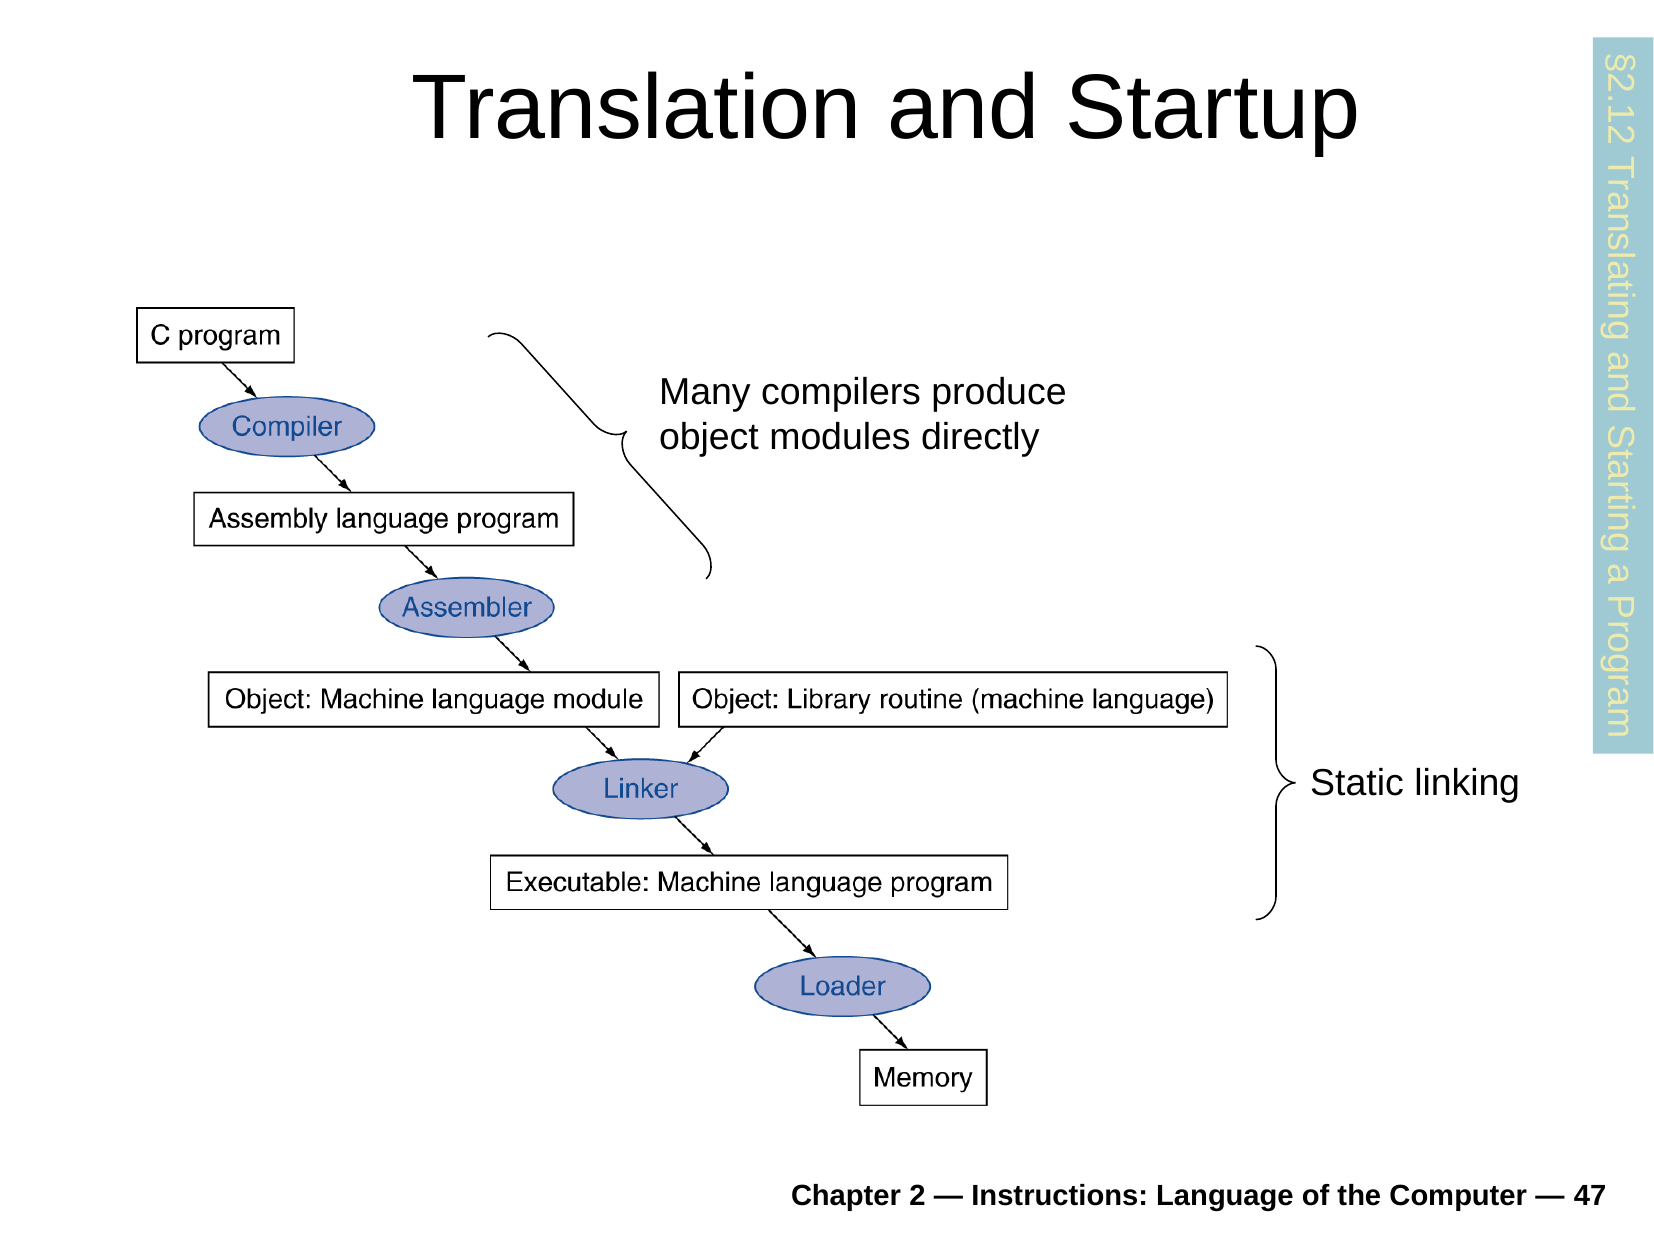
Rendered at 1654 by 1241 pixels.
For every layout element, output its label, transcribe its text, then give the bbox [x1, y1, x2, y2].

text_box Chapter 2 — Instructions: Language of the Computer — <number> [305, 1153, 1622, 1219]
text_box §2.12 Translating and Starting a Program [1592, 37, 1654, 754]
text_box Many compilers produce object modules directly [644, 359, 1140, 466]
text_box Static linking [1295, 750, 1577, 811]
picture [136, 307, 1228, 1106]
title Translation and Startup [123, 26, 1618, 165]
